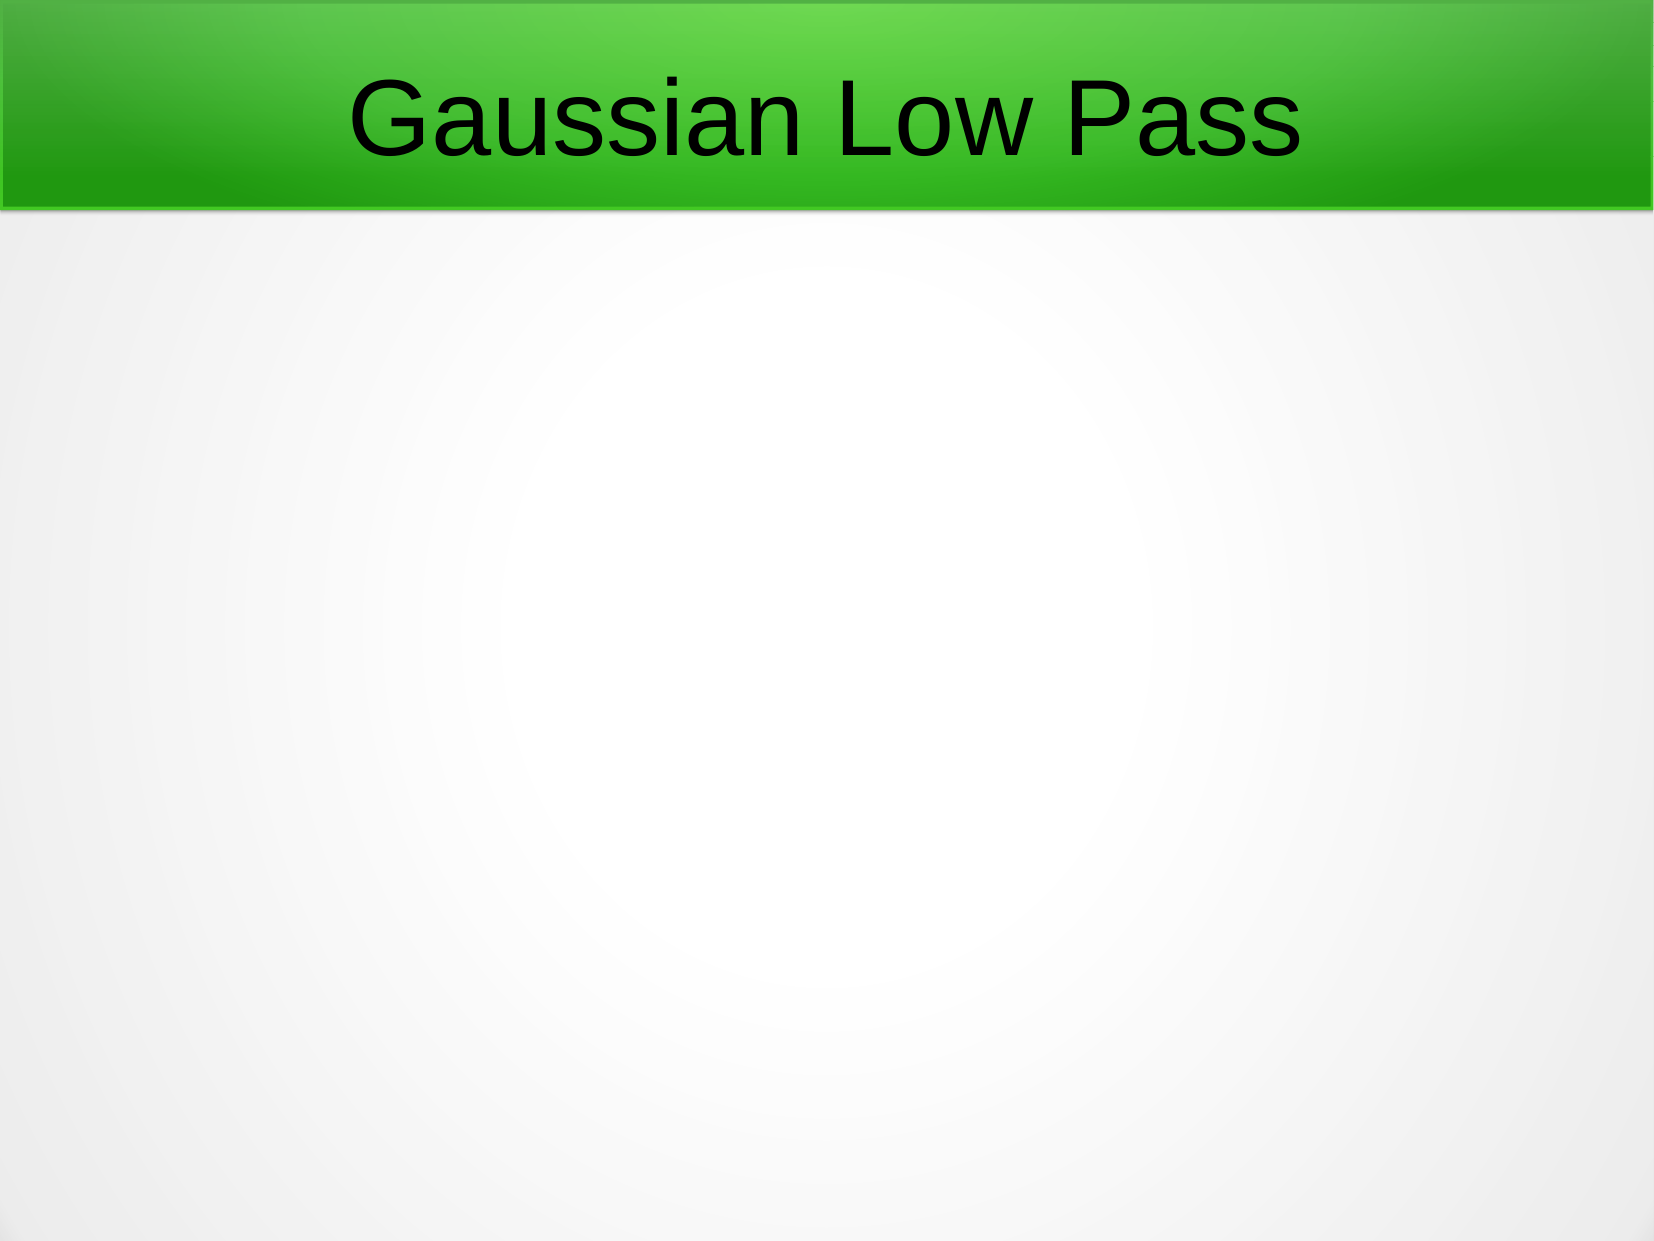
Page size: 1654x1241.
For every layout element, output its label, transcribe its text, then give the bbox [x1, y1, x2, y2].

title Gaussian Low Pass [82, 47, 1571, 189]
